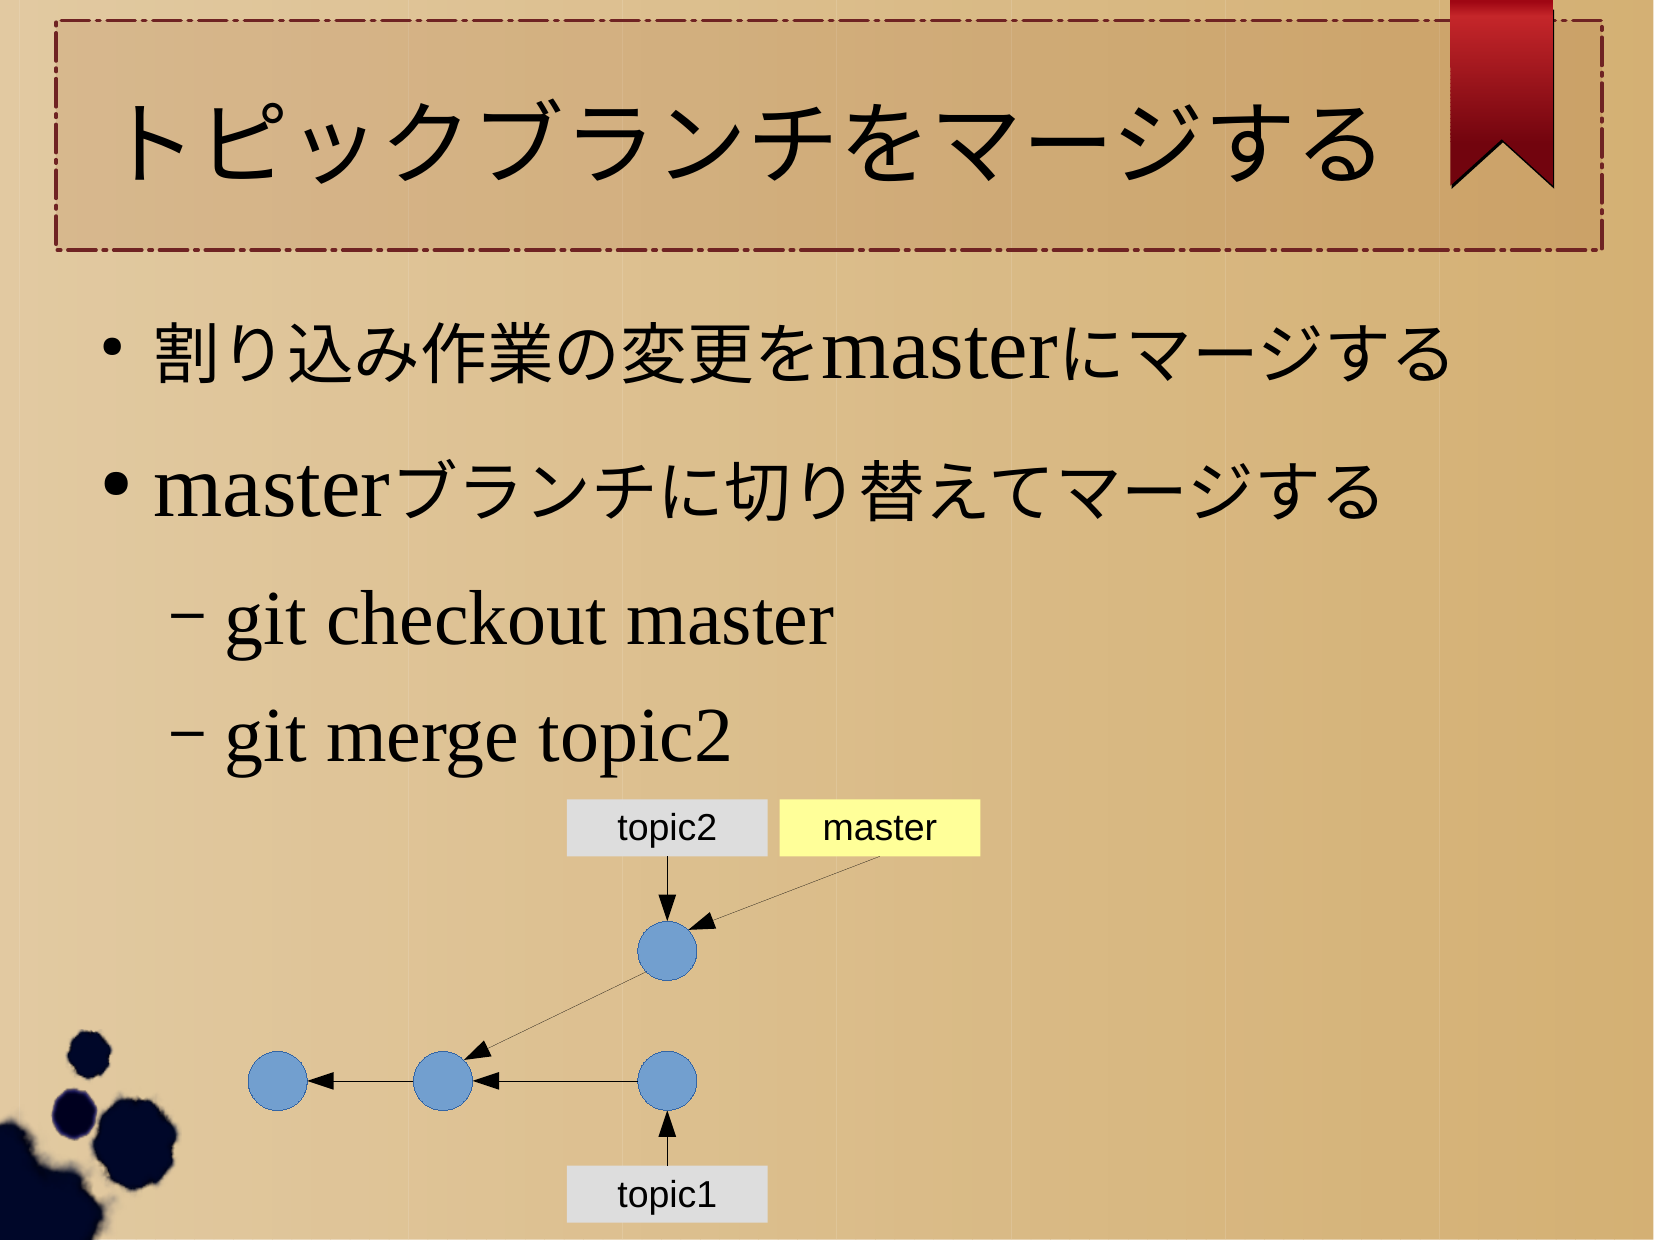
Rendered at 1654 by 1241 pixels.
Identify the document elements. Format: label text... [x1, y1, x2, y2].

text_box [413, 1051, 473, 1111]
text_box [248, 1051, 308, 1111]
text_box topic2 [566, 799, 768, 857]
text_box [637, 1051, 697, 1111]
text_box master [779, 799, 981, 857]
title トピックブランチをマージする [82, 47, 1412, 229]
list 割り込み作業の変更をmasterにマージする masterブランチに切り替えてマージする git checkout master git merge topic2 [82, 299, 1571, 1019]
text_box topic1 [566, 1165, 768, 1223]
text_box [637, 921, 697, 981]
